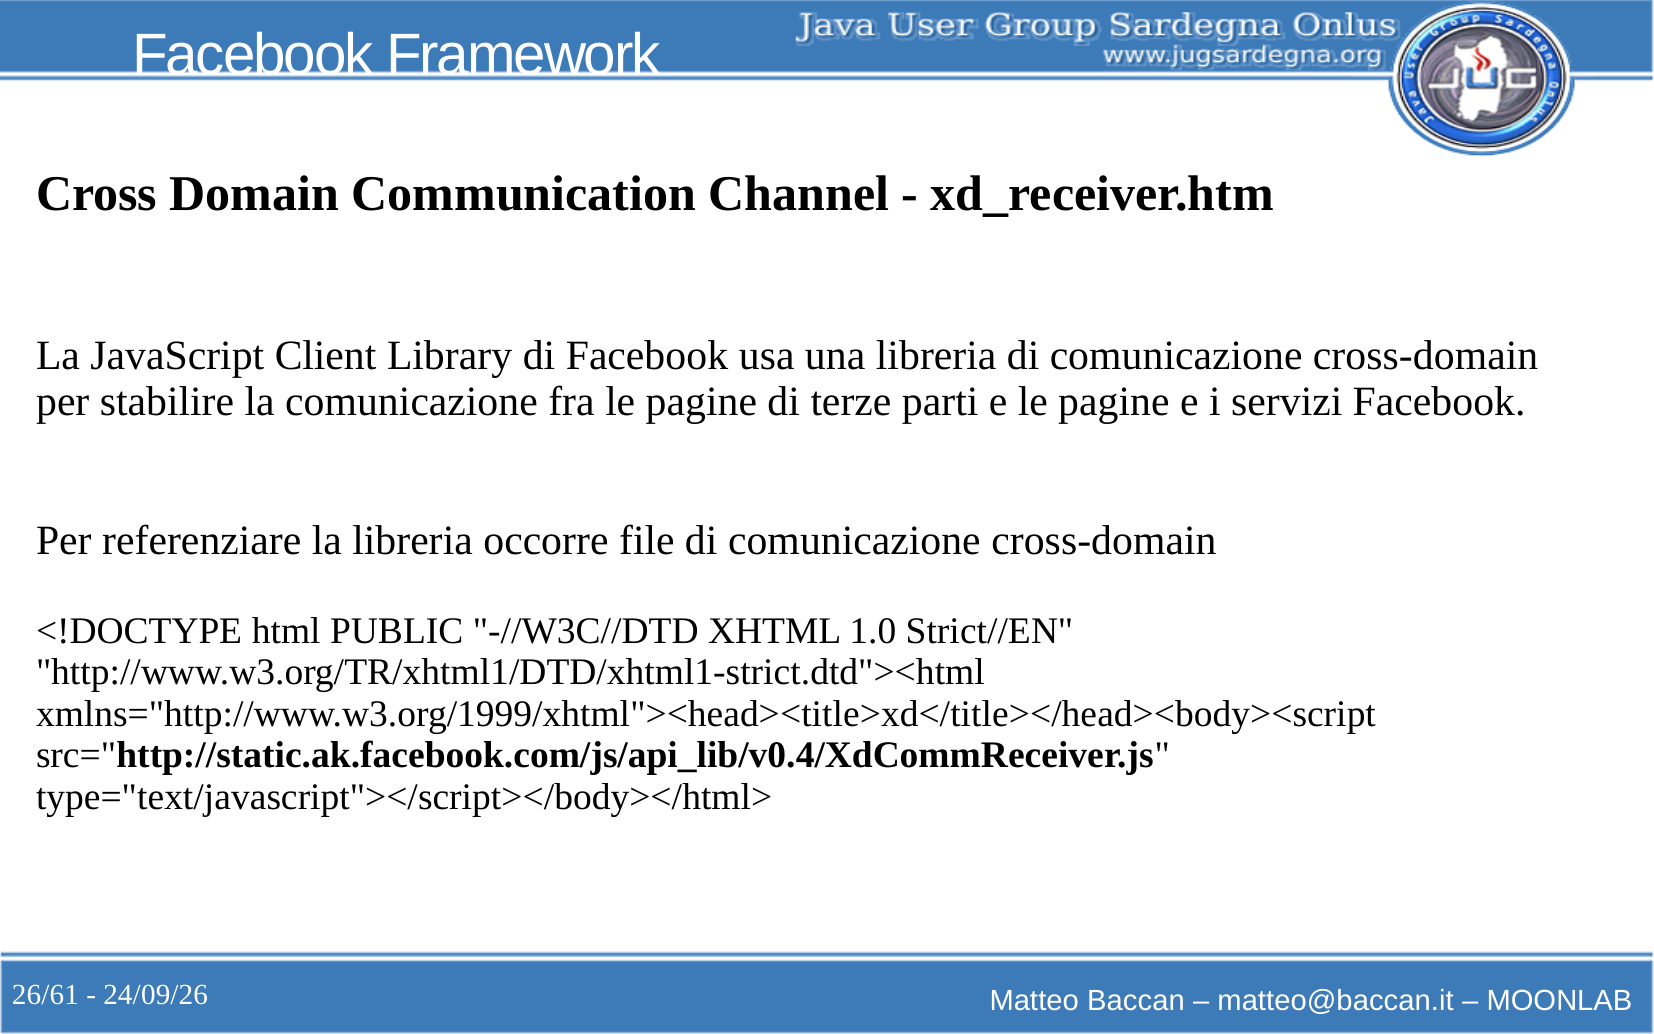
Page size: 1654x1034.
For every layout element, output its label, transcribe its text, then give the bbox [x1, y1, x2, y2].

text_box Cross Domain Communication Channel - xd_receiver.htm La JavaScript Client Library di Facebook usa una libreria di comunicazione cross-domain per stabilire la comunicazione fra le pagine di terze parti e le pagine e i servizi Facebook. Per referenziare la libreria occorre file di comunicazione cross-domain <!DOCTYPE html PUBLIC "-//W3C//DTD XHTML 1.0 Strict//EN" "http://www.w3.org/TR/xhtml1/DTD/xhtml1-strict.dtd"><html xmlns="http://www.w3.org/1999/xhtml"><head><title>xd</title></head><body><script src="http://static.ak.facebook.com/js/api_lib/v0.4/XdCommReceiver.js" type="text/javascript"></script></body></html> [21, 158, 1610, 886]
picture [0, 0, 1654, 1034]
title Facebook Framework [132, 5, 1609, 103]
